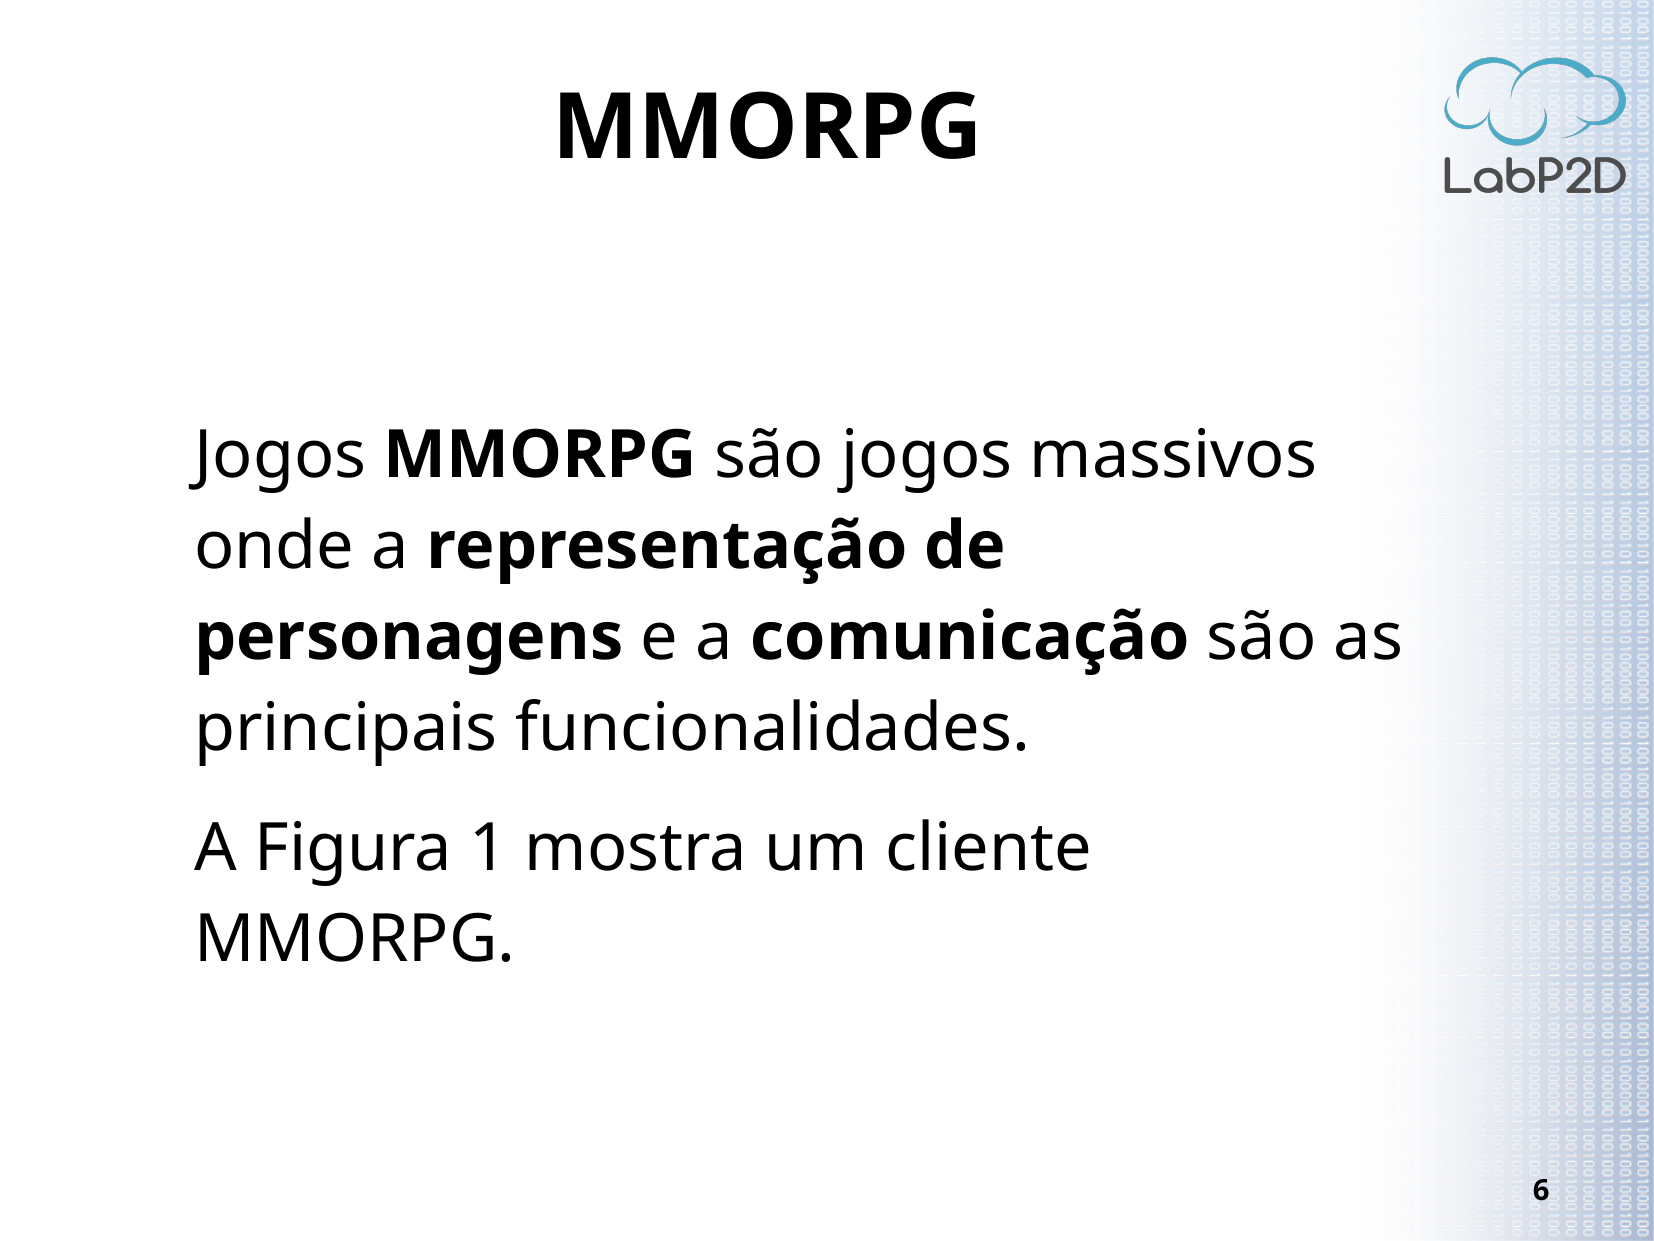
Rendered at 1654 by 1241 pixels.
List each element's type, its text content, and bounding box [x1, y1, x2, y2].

title MMORPG [82, 19, 1453, 227]
picture [1360, 1, 1654, 1240]
list Jogos MMORPG são jogos massivos onde a representação de personagens e a comunicação são as principais funcionalidades. A Figura 1 mostra um cliente MMORPG. [123, 271, 1406, 1116]
